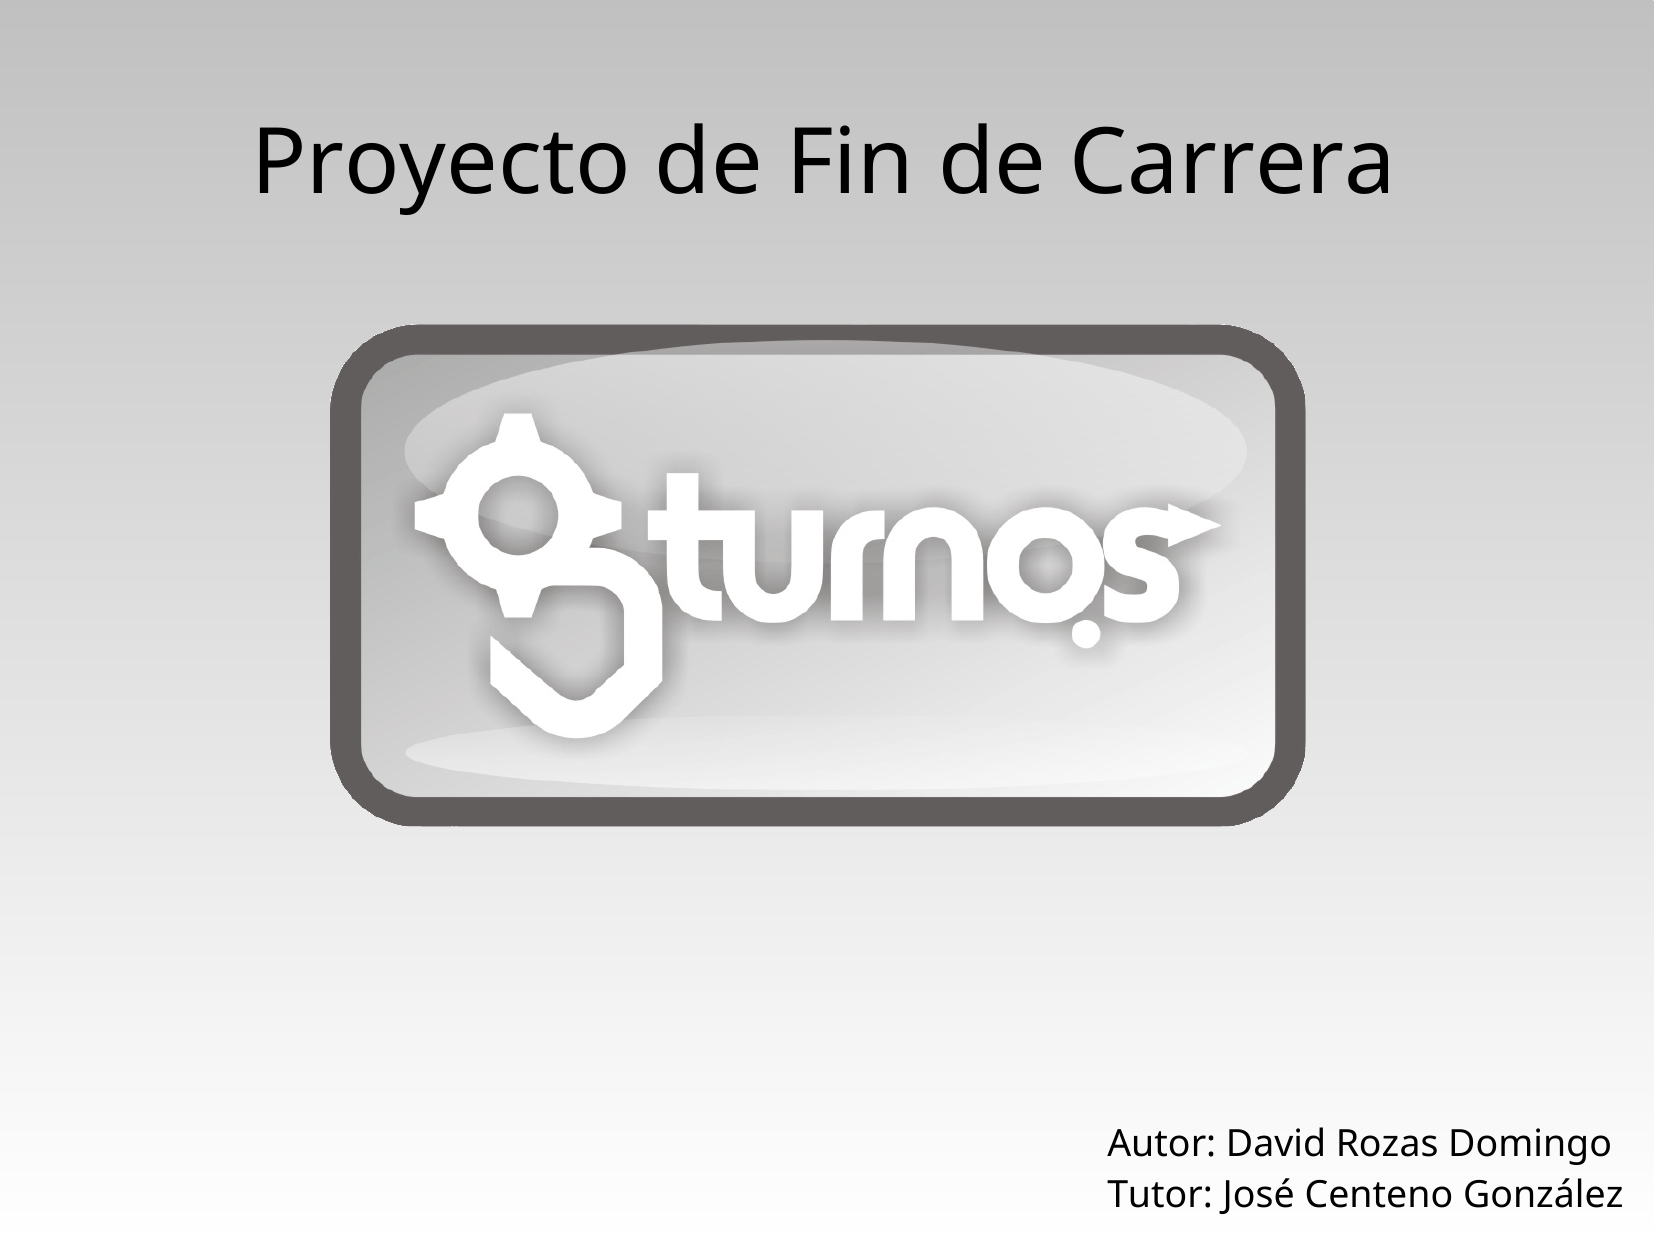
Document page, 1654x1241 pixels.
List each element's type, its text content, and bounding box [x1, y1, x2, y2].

text_box Autor: David Rozas Domingo Tutor: José Centeno González [1092, 1108, 1628, 1211]
text_box Proyecto de Fin de Carrera [236, 88, 1536, 266]
picture [330, 324, 1306, 827]
